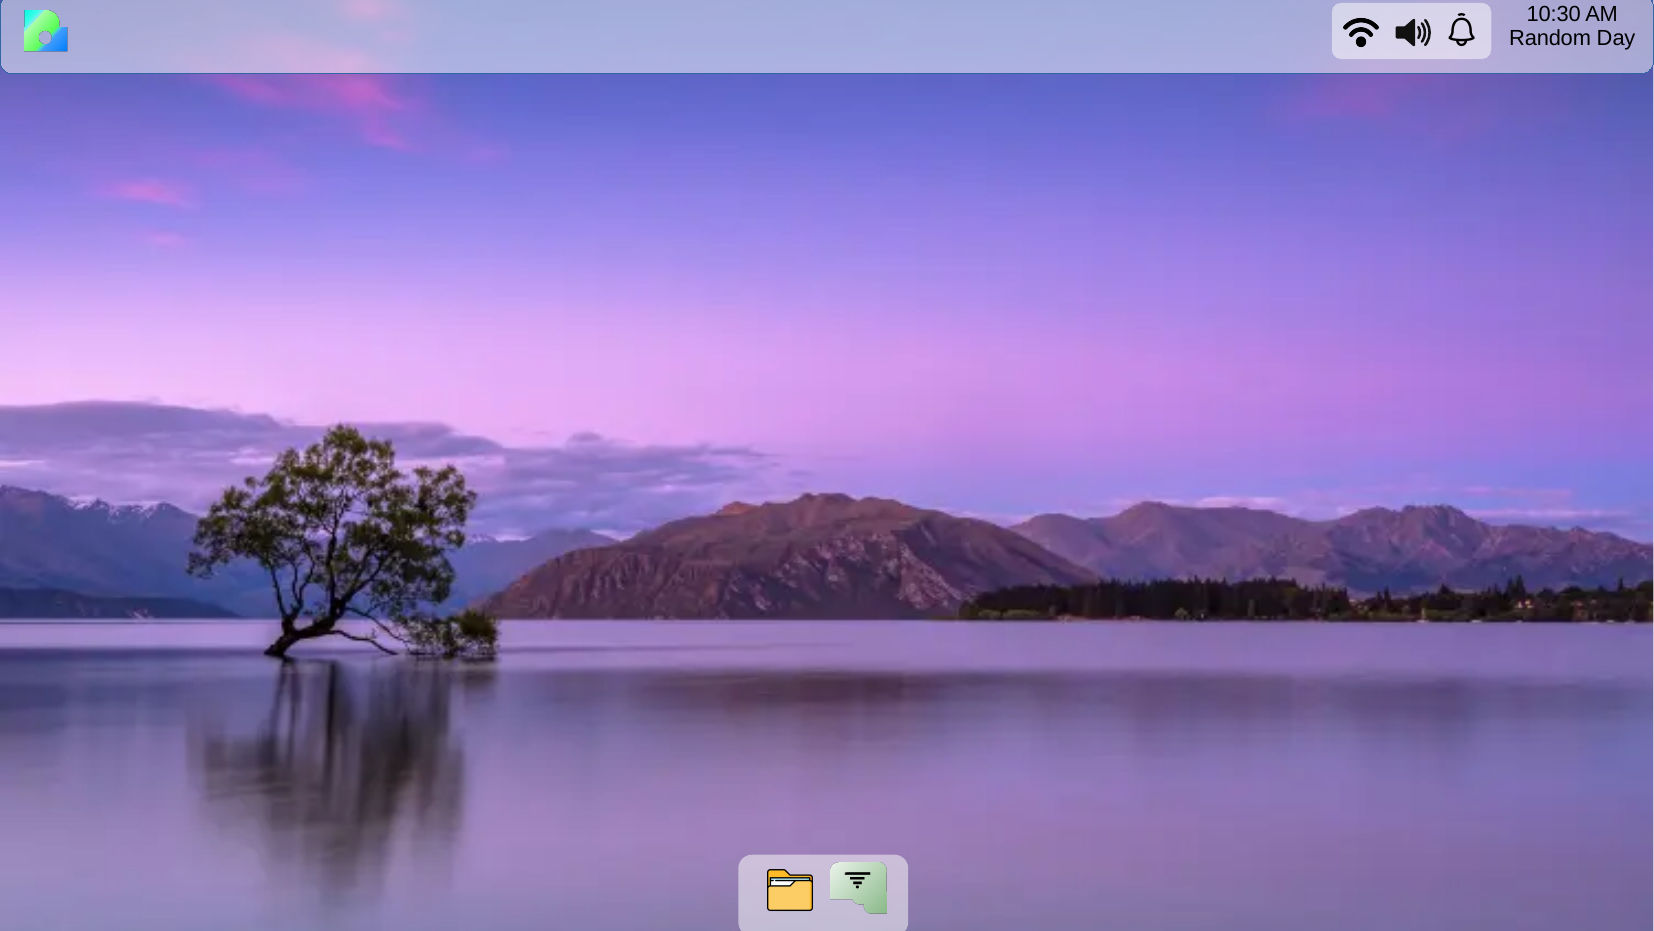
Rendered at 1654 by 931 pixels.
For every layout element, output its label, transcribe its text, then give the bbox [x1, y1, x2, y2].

picture [767, 867, 813, 913]
picture [830, 862, 887, 919]
picture [1443, 11, 1480, 48]
text_box [89, 0, 1654, 74]
text_box [738, 854, 909, 931]
picture [0, 0, 1654, 931]
text_box 10:30 AM Random Day [1491, 0, 1654, 64]
picture [1393, 12, 1433, 52]
picture [1343, 14, 1379, 51]
